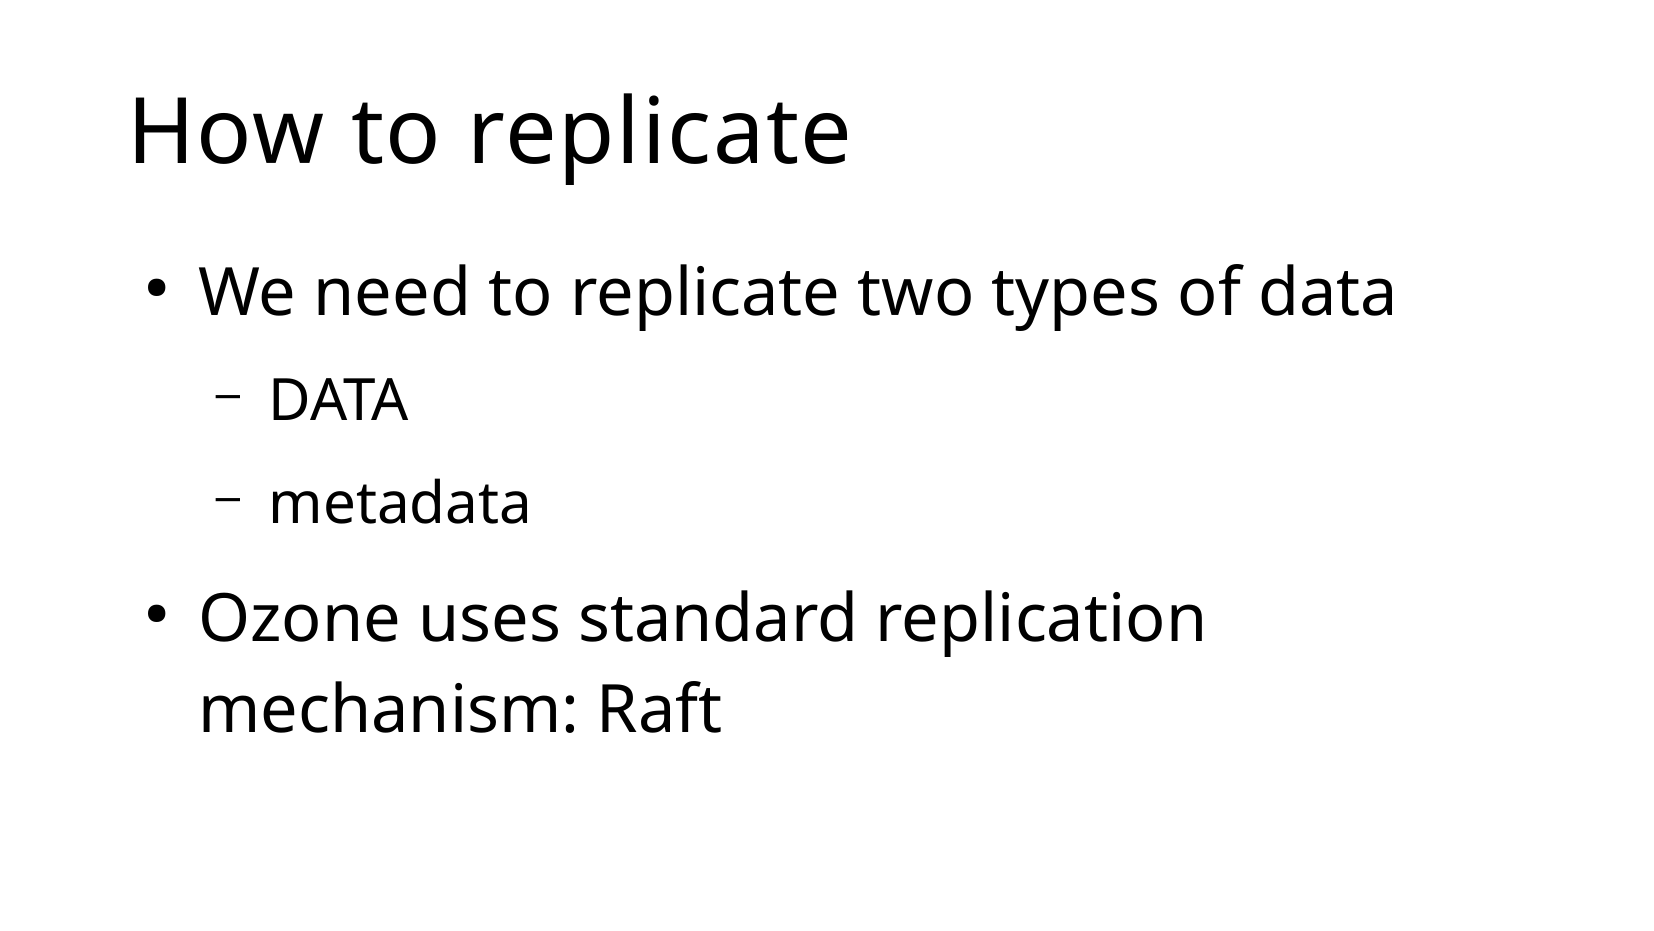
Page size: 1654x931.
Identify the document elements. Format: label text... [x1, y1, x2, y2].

list We need to replicate two types of data DATA metadata Ozone uses standard replication mechanism: Raft [127, 244, 1527, 784]
title How to replicate [127, 69, 1552, 187]
